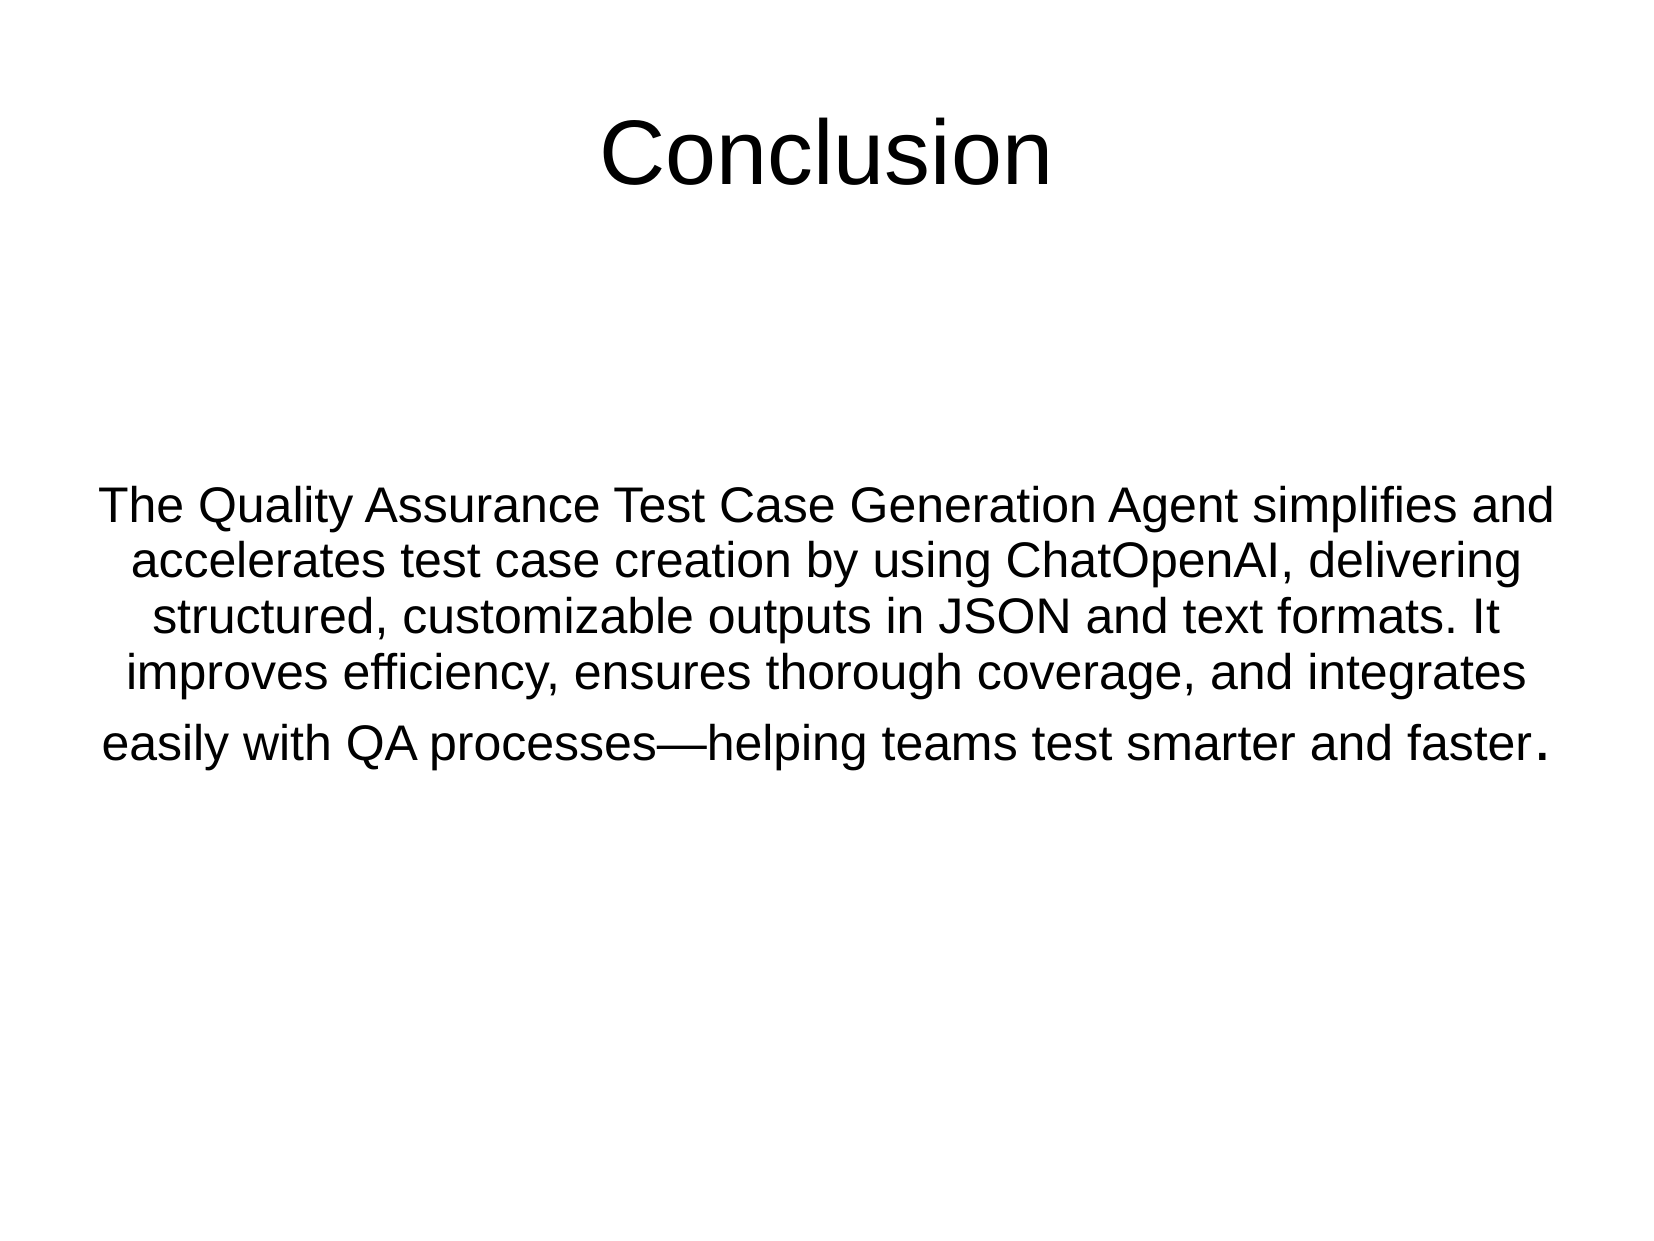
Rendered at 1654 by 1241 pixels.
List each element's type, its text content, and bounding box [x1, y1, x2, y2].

subtitle The Quality Assurance Test Case Generation Agent simplifies and accelerates test case creation by using ChatOpenAI, delivering structured, customizable outputs in JSON and text formats. It improves efficiency, ensures thorough coverage, and integrates easily with QA processes—helping teams test smarter and faster. [82, 216, 1571, 1036]
title Conclusion [82, 49, 1571, 216]
